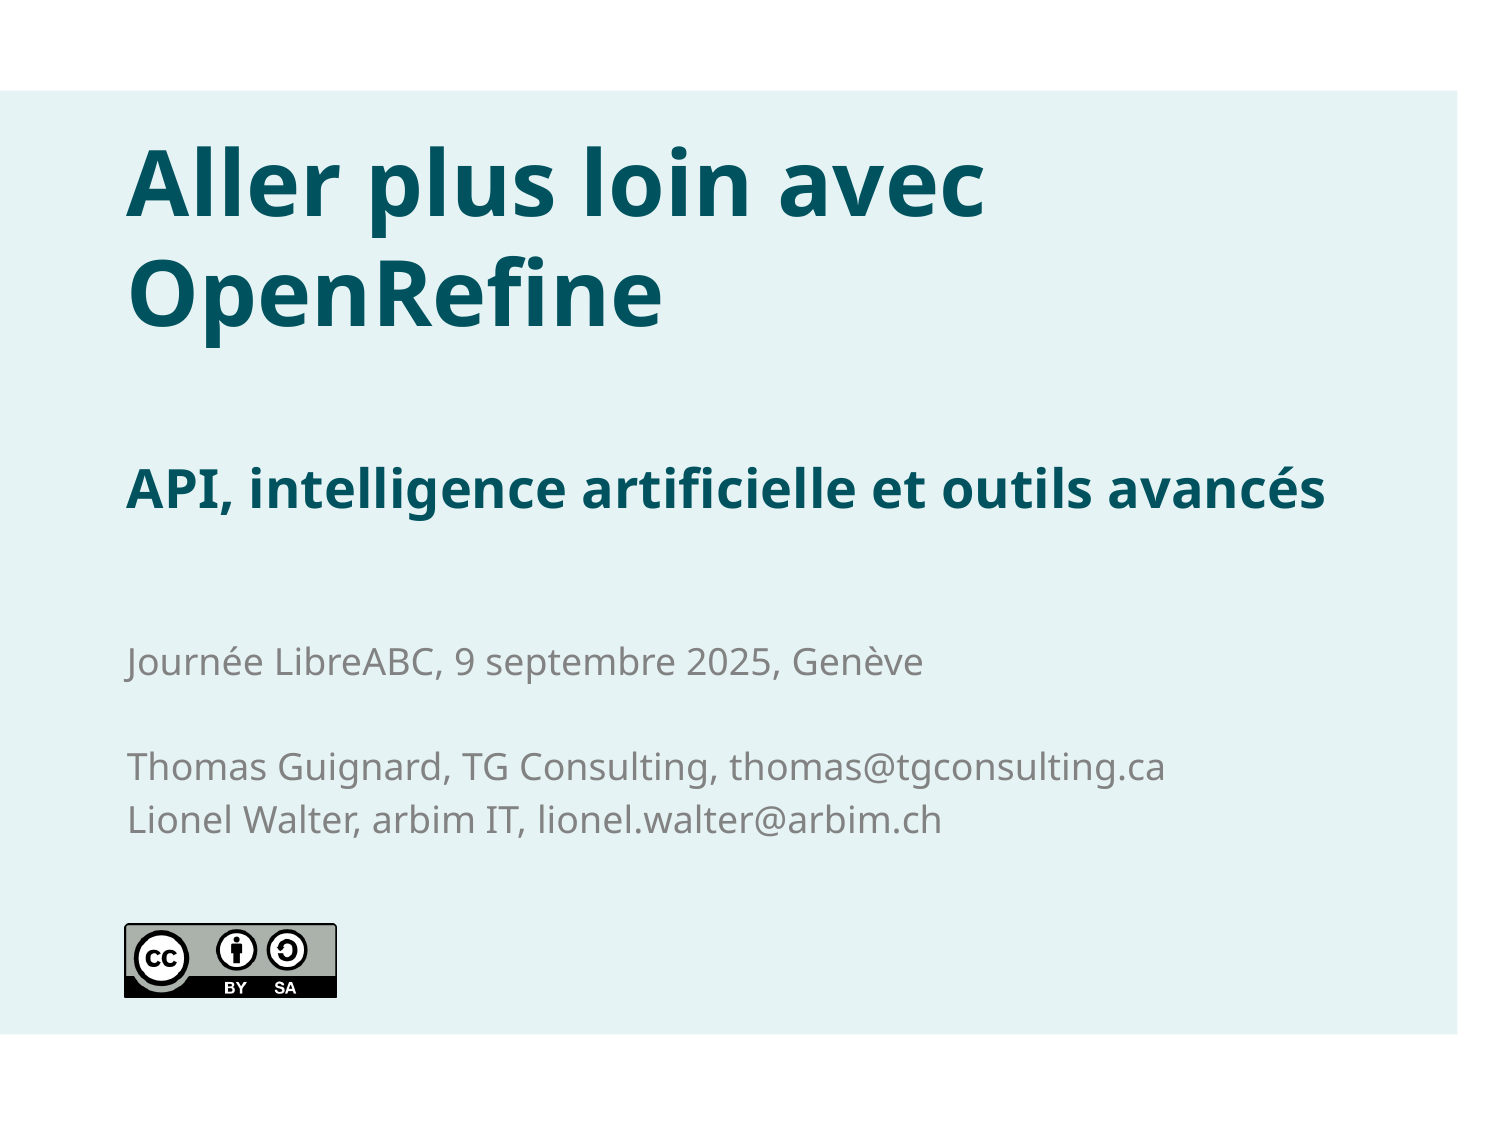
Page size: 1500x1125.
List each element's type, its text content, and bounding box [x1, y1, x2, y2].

text_box Journée LibreABC, 9 septembre 2025, Genève Thomas Guignard, TG Consulting, thomas@tgconsulting.ca Lionel Walter, arbim IT, lionel.walter@arbim.ch [112, 438, 1292, 1028]
text_box Aller plus loin avec OpenRefine API, intelligence artificielle et outils avancés [112, 206, 1388, 438]
picture [124, 923, 337, 999]
text_box [0, 90, 1458, 1035]
